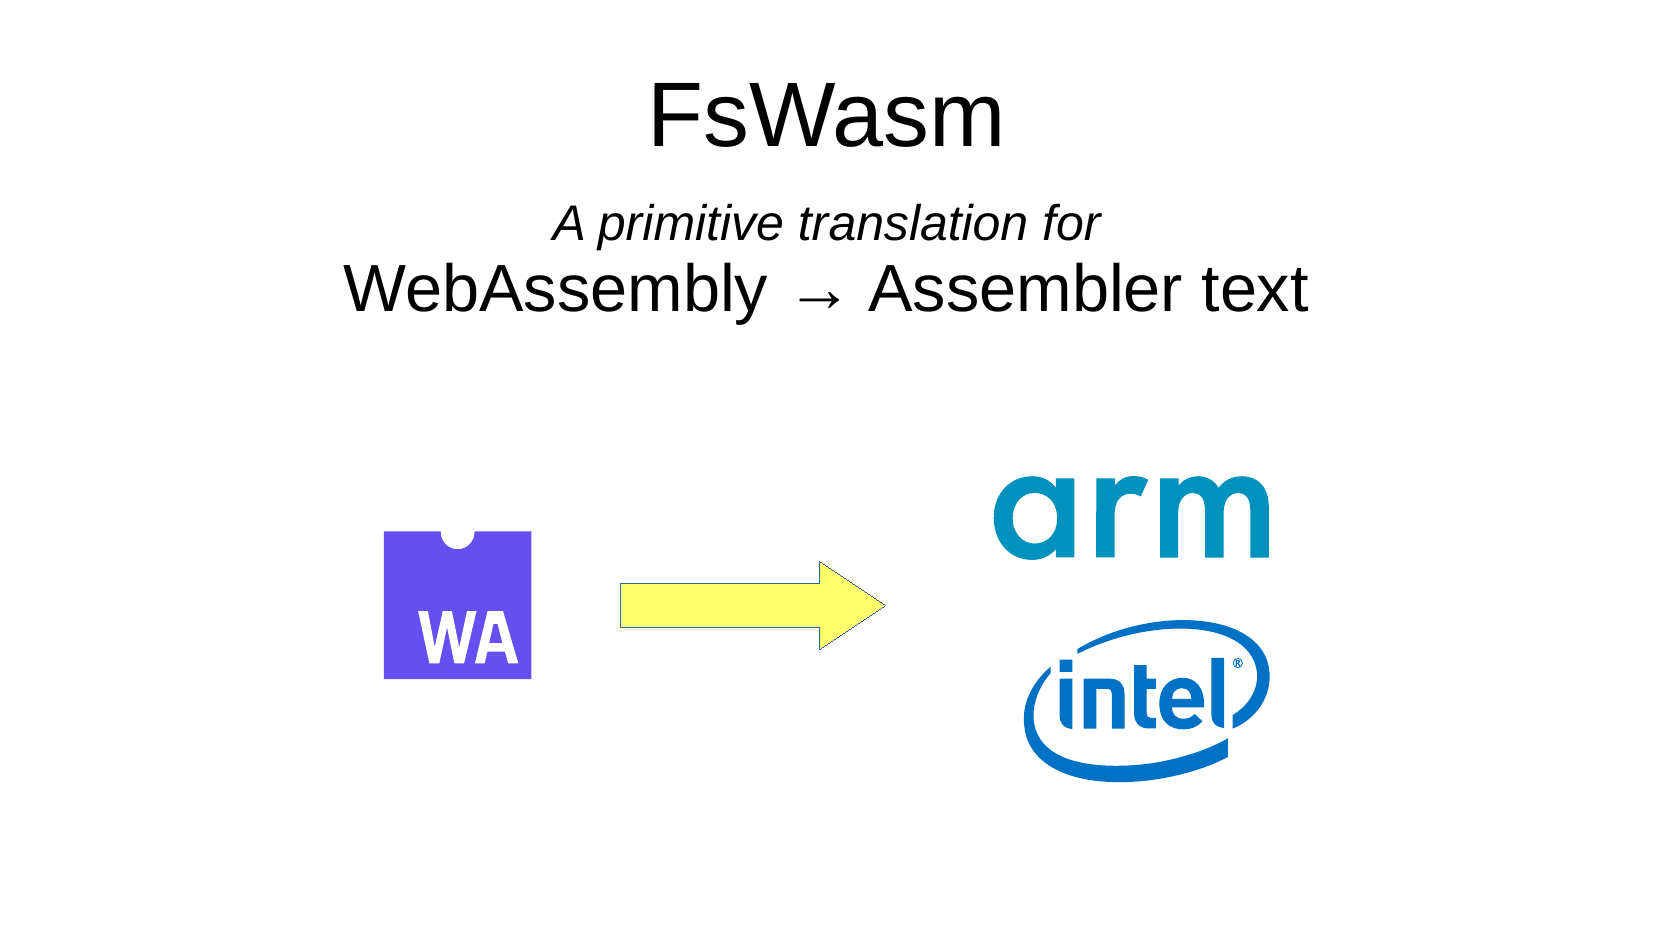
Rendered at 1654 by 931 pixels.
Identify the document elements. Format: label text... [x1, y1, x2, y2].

title FsWasm [82, 37, 1571, 177]
subtitle A primitive translation for WebAssembly → Assembler text [82, 177, 1571, 344]
text_box [620, 561, 886, 650]
picture [992, 474, 1270, 562]
picture [383, 531, 532, 680]
picture [1023, 620, 1270, 783]
